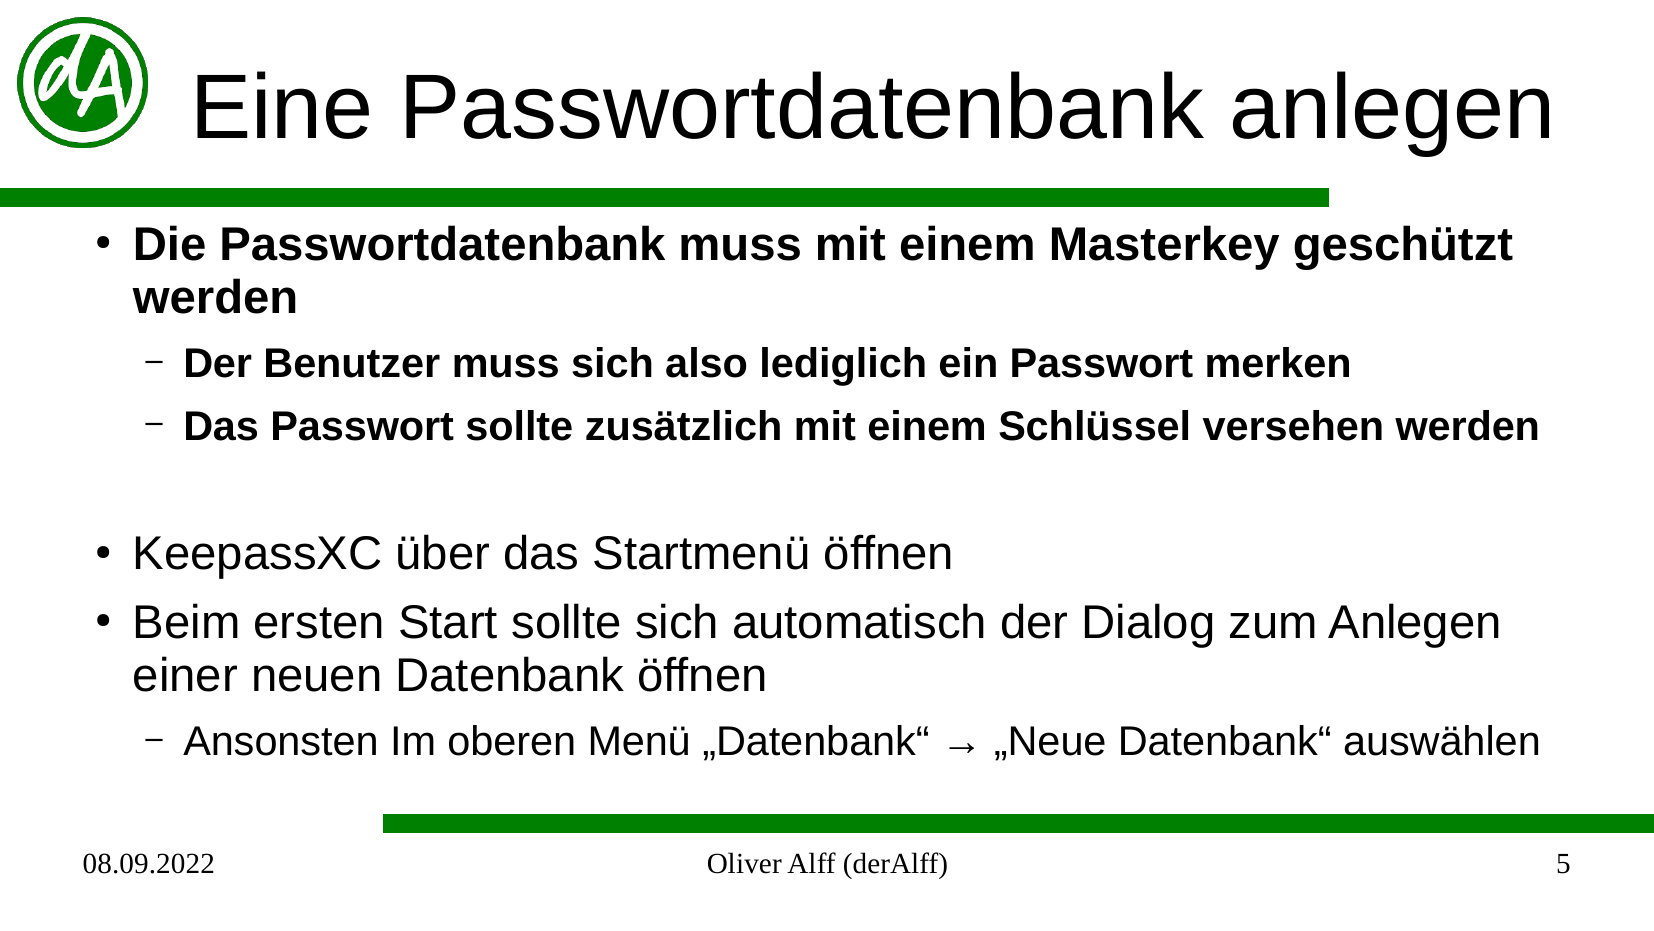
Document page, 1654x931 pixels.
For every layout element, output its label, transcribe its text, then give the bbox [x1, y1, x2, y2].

list Die Passwortdatenbank muss mit einem Masterkey geschützt werden Der Benutzer muss sich also lediglich ein Passwort merken Das Passwort sollte zusätzlich mit einem Schlüssel versehen werden KeepassXC über das Startmenü öffnen Beim ersten Start sollte sich automatisch der Dialog zum Anlegen einer neuen Datenbank öffnen Ansonsten Im oberen Menü „Datenbank“ → „Neue Datenbank“ auswählen [82, 217, 1571, 798]
title Eine Passwortdatenbank anlegen [177, 37, 1571, 178]
picture [17, 17, 148, 148]
